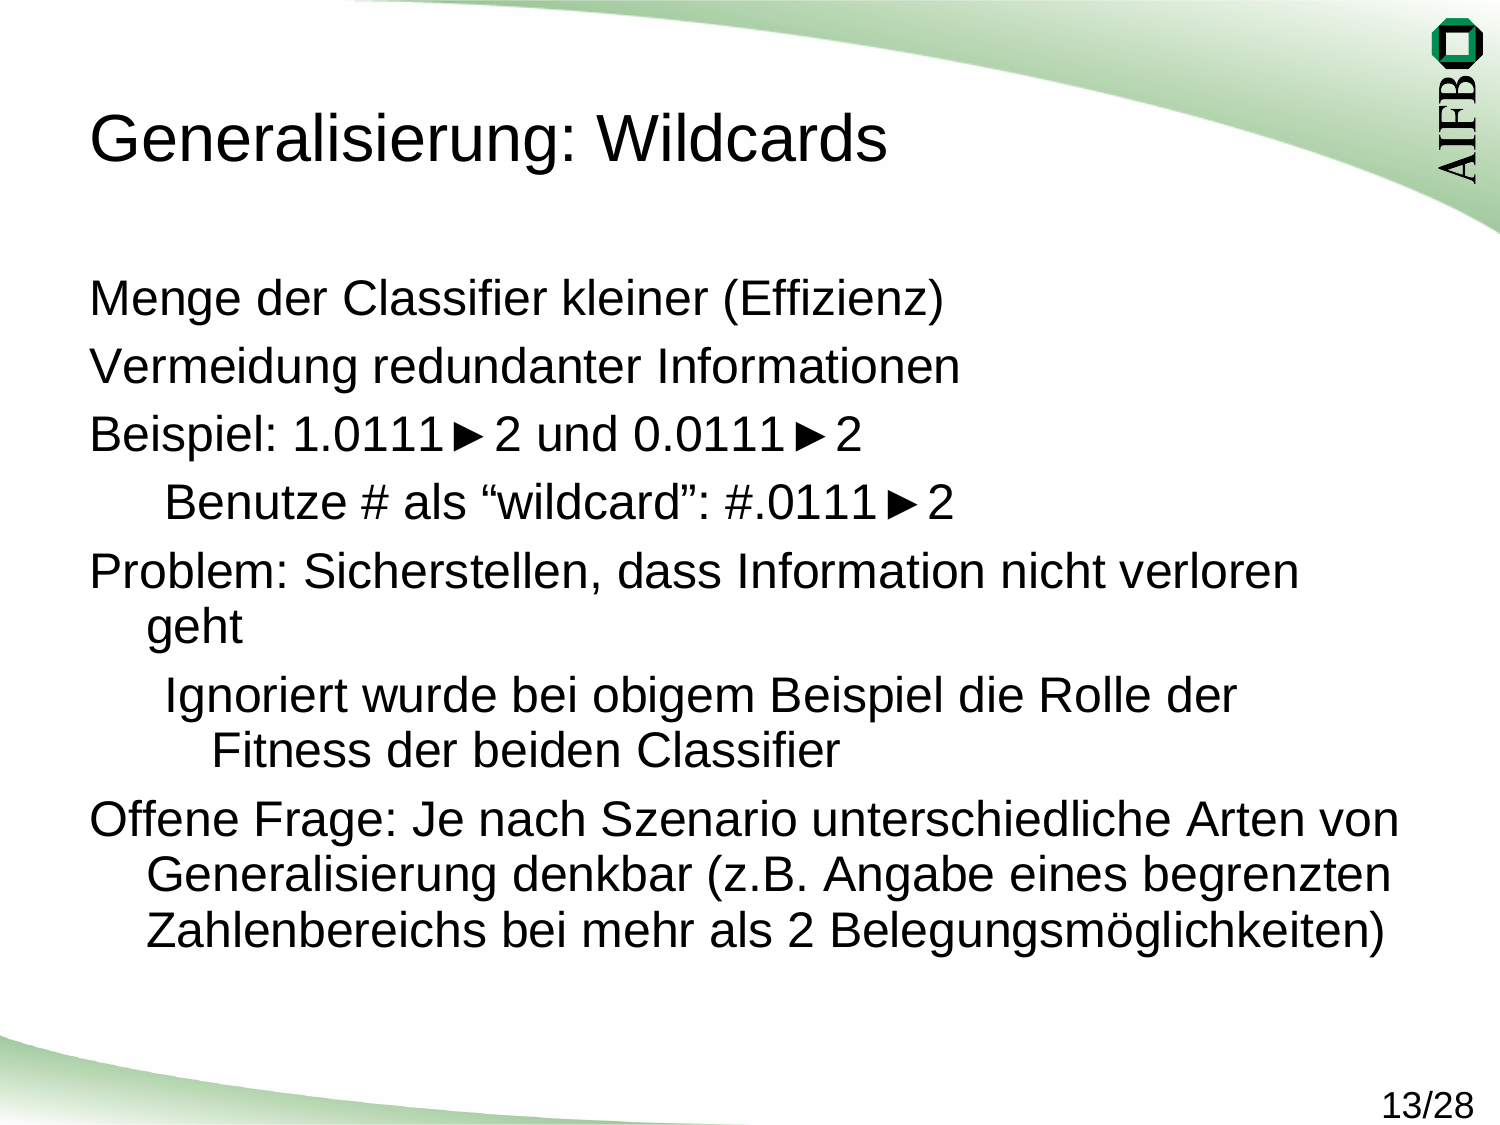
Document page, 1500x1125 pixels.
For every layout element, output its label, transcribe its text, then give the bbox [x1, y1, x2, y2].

picture [0, 1035, 751, 1125]
list Menge der Classifier kleiner (Effizienz) Vermeidung redundanter Informationen Beispiel: 1.0111►2 und 0.0111►2 Benutze # als “wildcard”: #.0111►2 Problem: Sicherstellen, dass Information nicht verloren geht Ignoriert wurde bei obigem Beispiel die Rolle der Fitness der beiden Classifier Offene Frage: Je nach Szenario unterschiedliche Arten von Generalisierung denkbar (z.B. Angabe eines begrenzten Zahlenbereichs bei mehr als 2 Belegungsmöglichkeiten) [75, 262, 1426, 1057]
picture [345, 0, 1500, 234]
title Generalisierung: Wildcards [75, 45, 958, 233]
